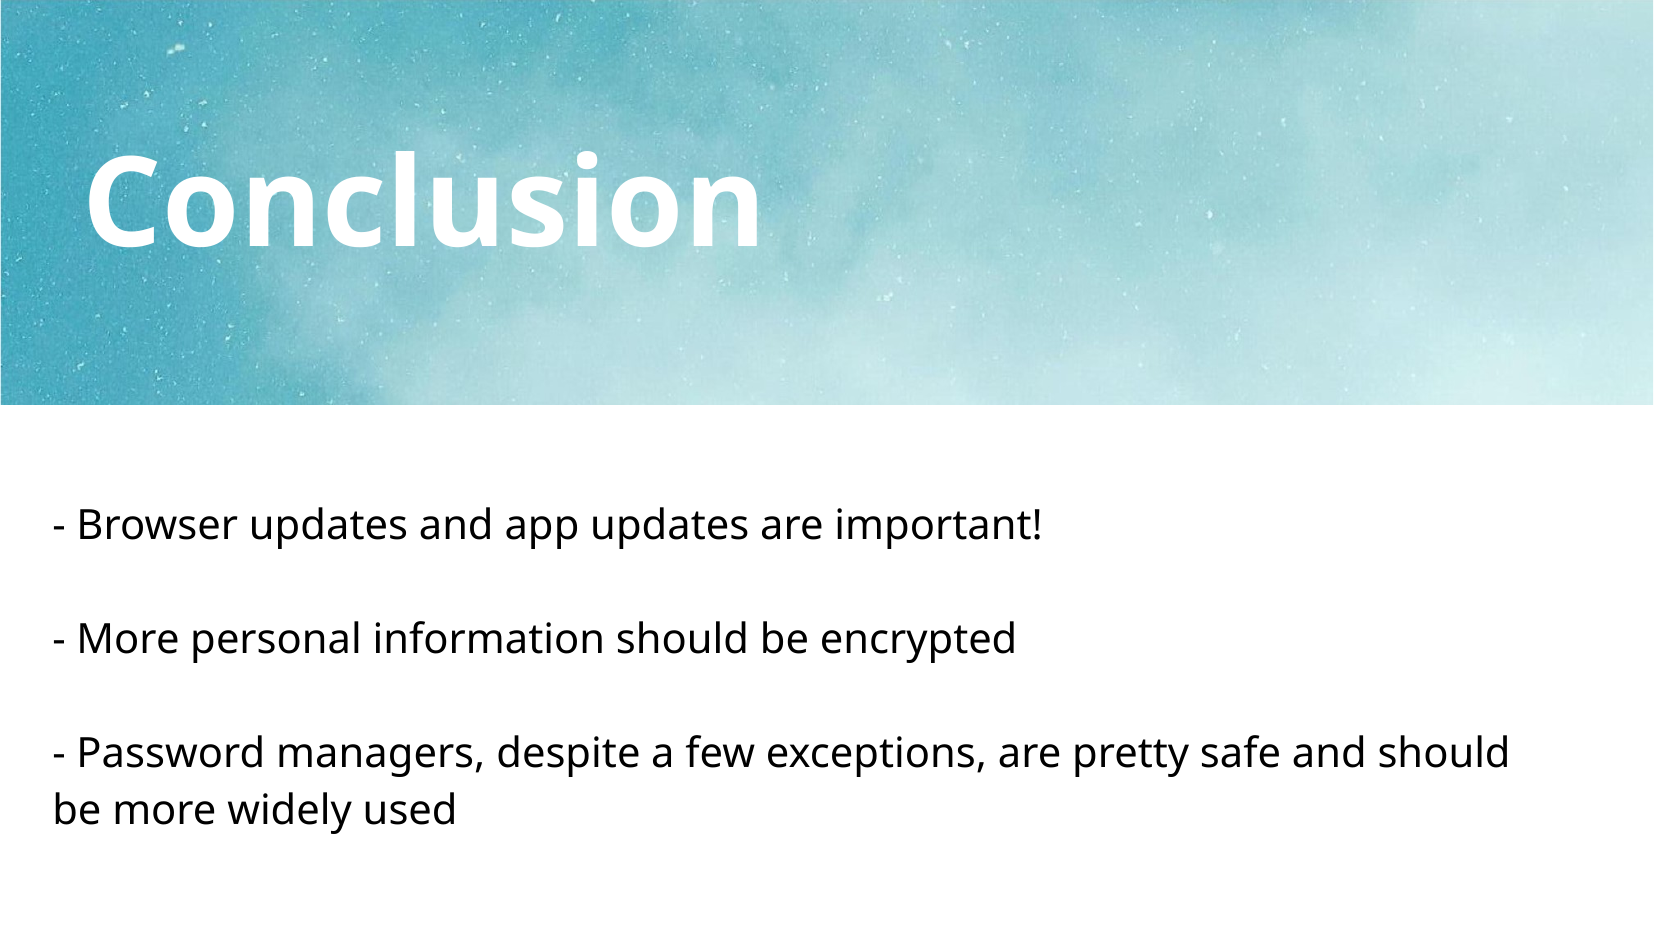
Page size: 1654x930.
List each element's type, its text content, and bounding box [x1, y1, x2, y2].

title Conclusion [82, 95, 1571, 300]
picture [2, 1, 1653, 405]
text_box - Browser updates and app updates are important! - More personal information should be encrypted - Password managers, despite a few exceptions, are pretty safe and should be more widely used [37, 487, 1576, 863]
